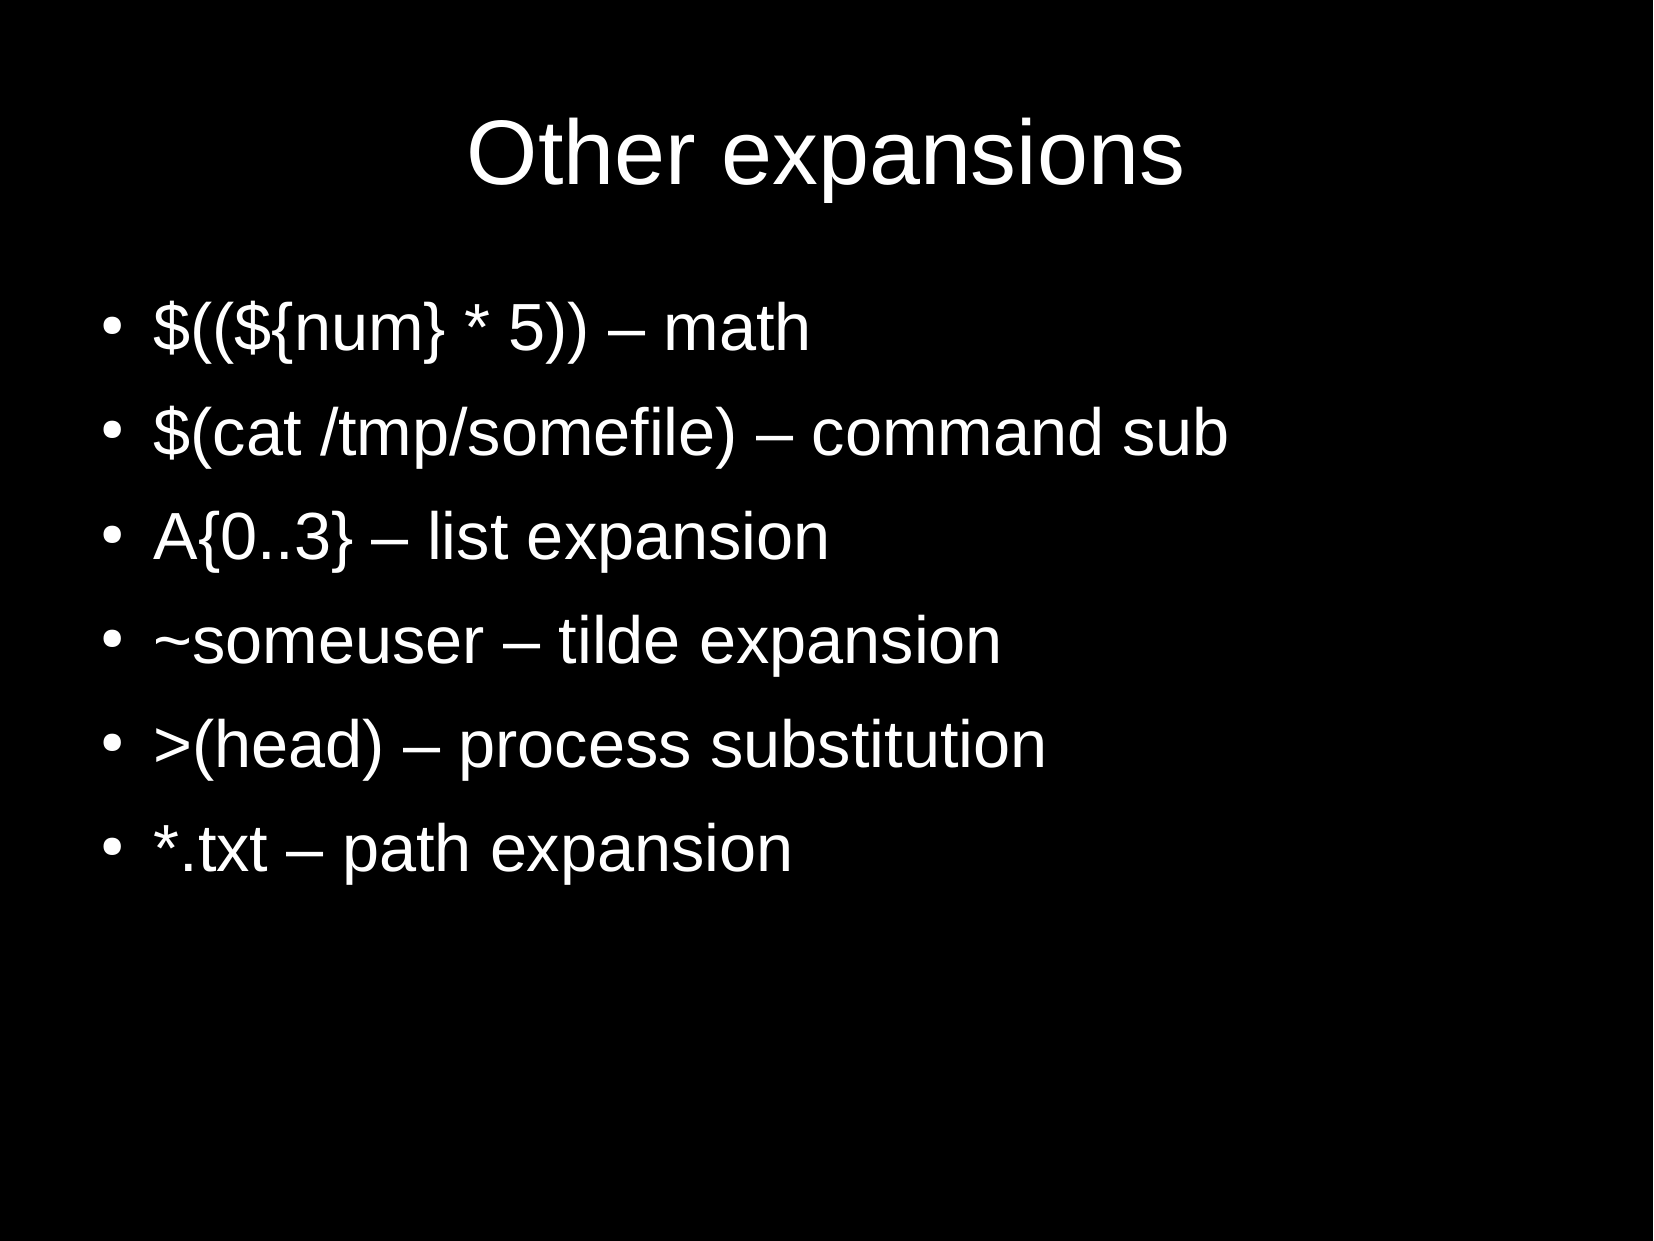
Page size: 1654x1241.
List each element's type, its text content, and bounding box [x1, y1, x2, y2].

title Other expansions [82, 49, 1571, 257]
list $((${num} * 5)) – math $(cat /tmp/somefile) – command sub A{0..3} – list expansion ~someuser – tilde expansion >(head) – process substitution *.txt – path expansion [82, 290, 1538, 1010]
